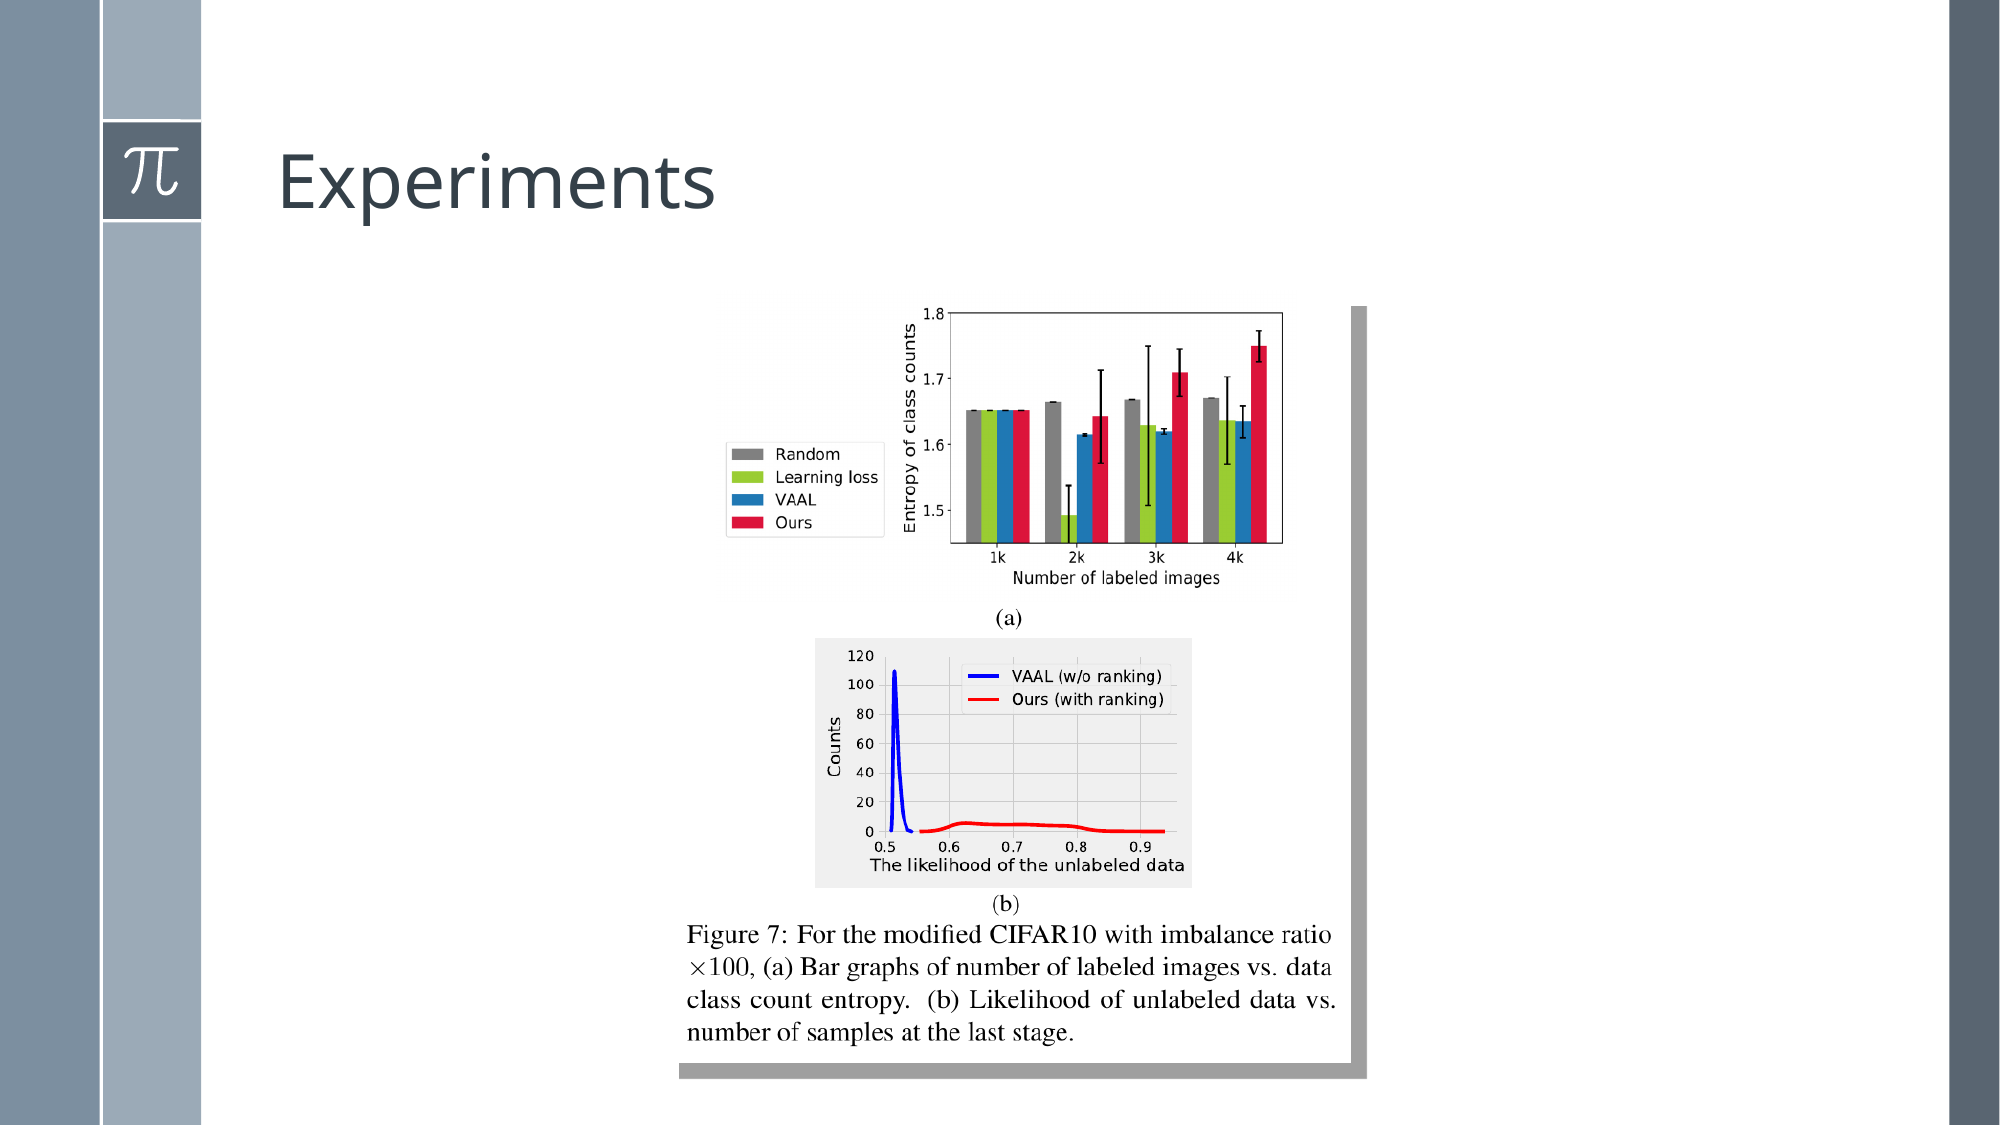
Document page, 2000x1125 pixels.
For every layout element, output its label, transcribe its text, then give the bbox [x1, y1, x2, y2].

text_box Experiments [261, 29, 1867, 233]
picture [661, 288, 1351, 1063]
